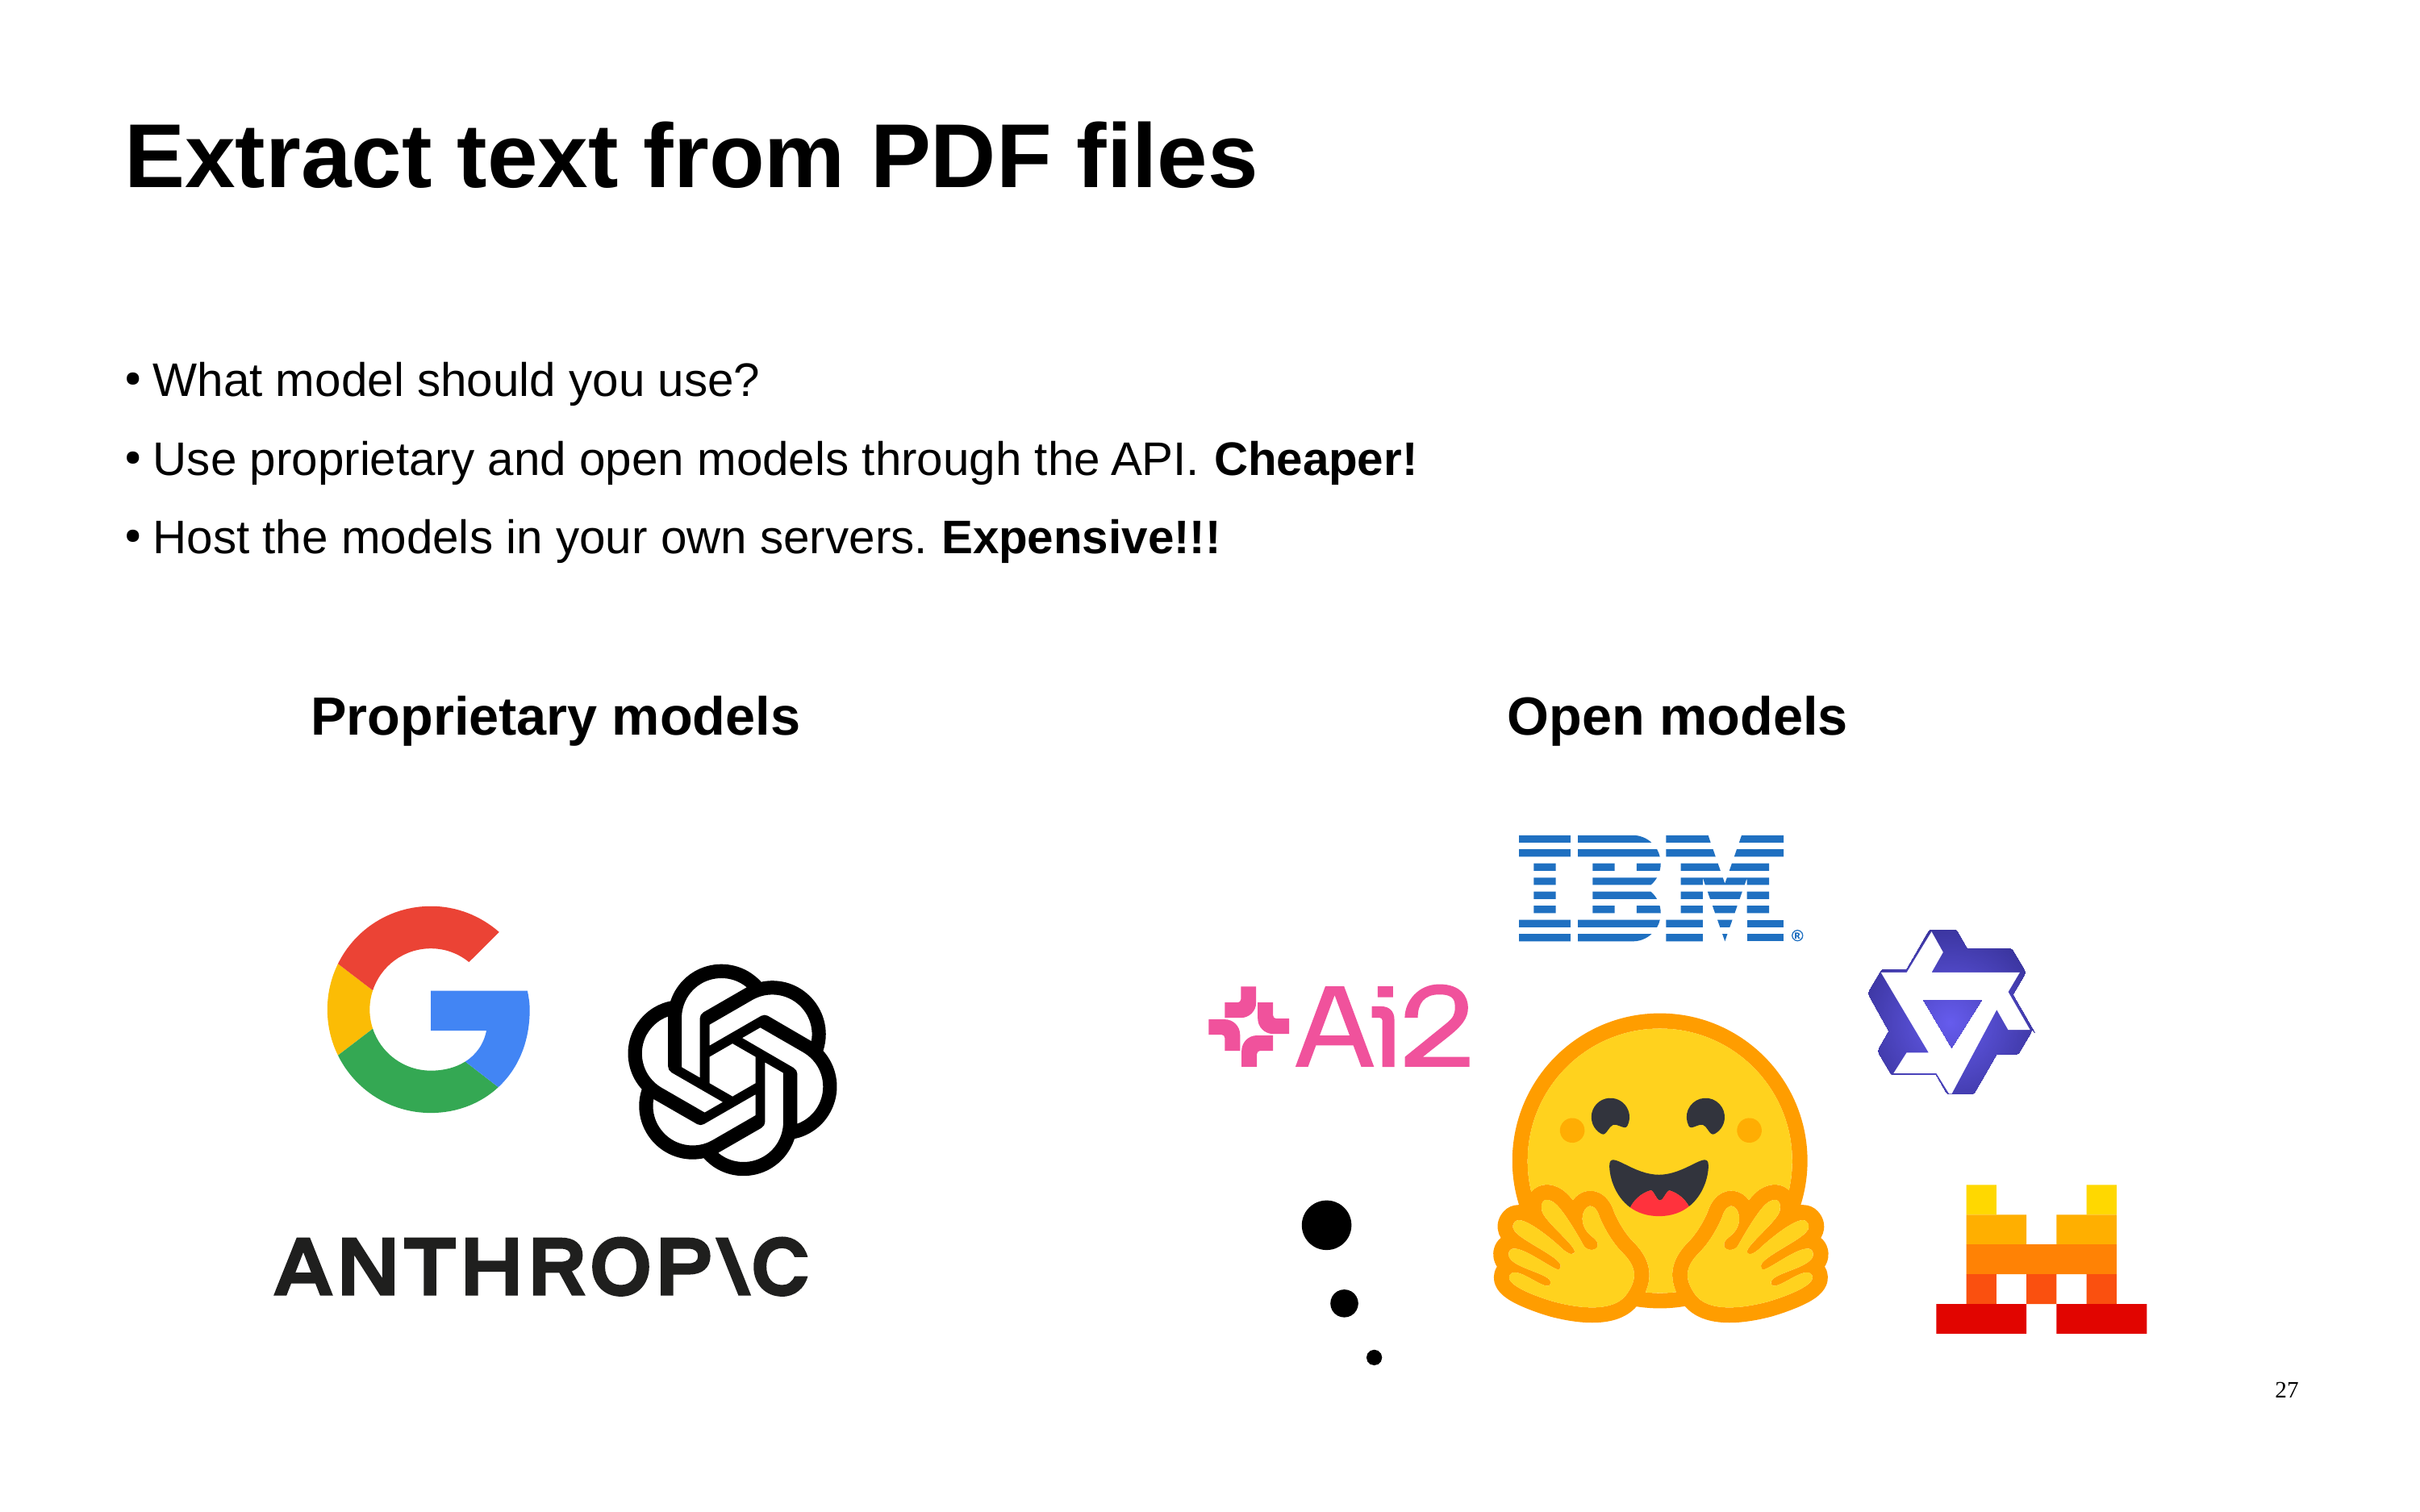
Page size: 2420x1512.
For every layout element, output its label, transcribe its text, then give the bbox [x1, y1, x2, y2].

picture [1208, 835, 2147, 1366]
picture [273, 1236, 808, 1297]
text_box Extract text from PDF files [112, 61, 2173, 251]
text_box What model should you use? Use proprietary and open models through the API. Cheaper! Host the models in your own servers. Expensive!!! [112, 322, 2118, 570]
text_box Open models [1401, 680, 1955, 753]
picture [626, 964, 839, 1177]
picture [323, 903, 536, 1116]
text_box Proprietary models [279, 680, 832, 753]
